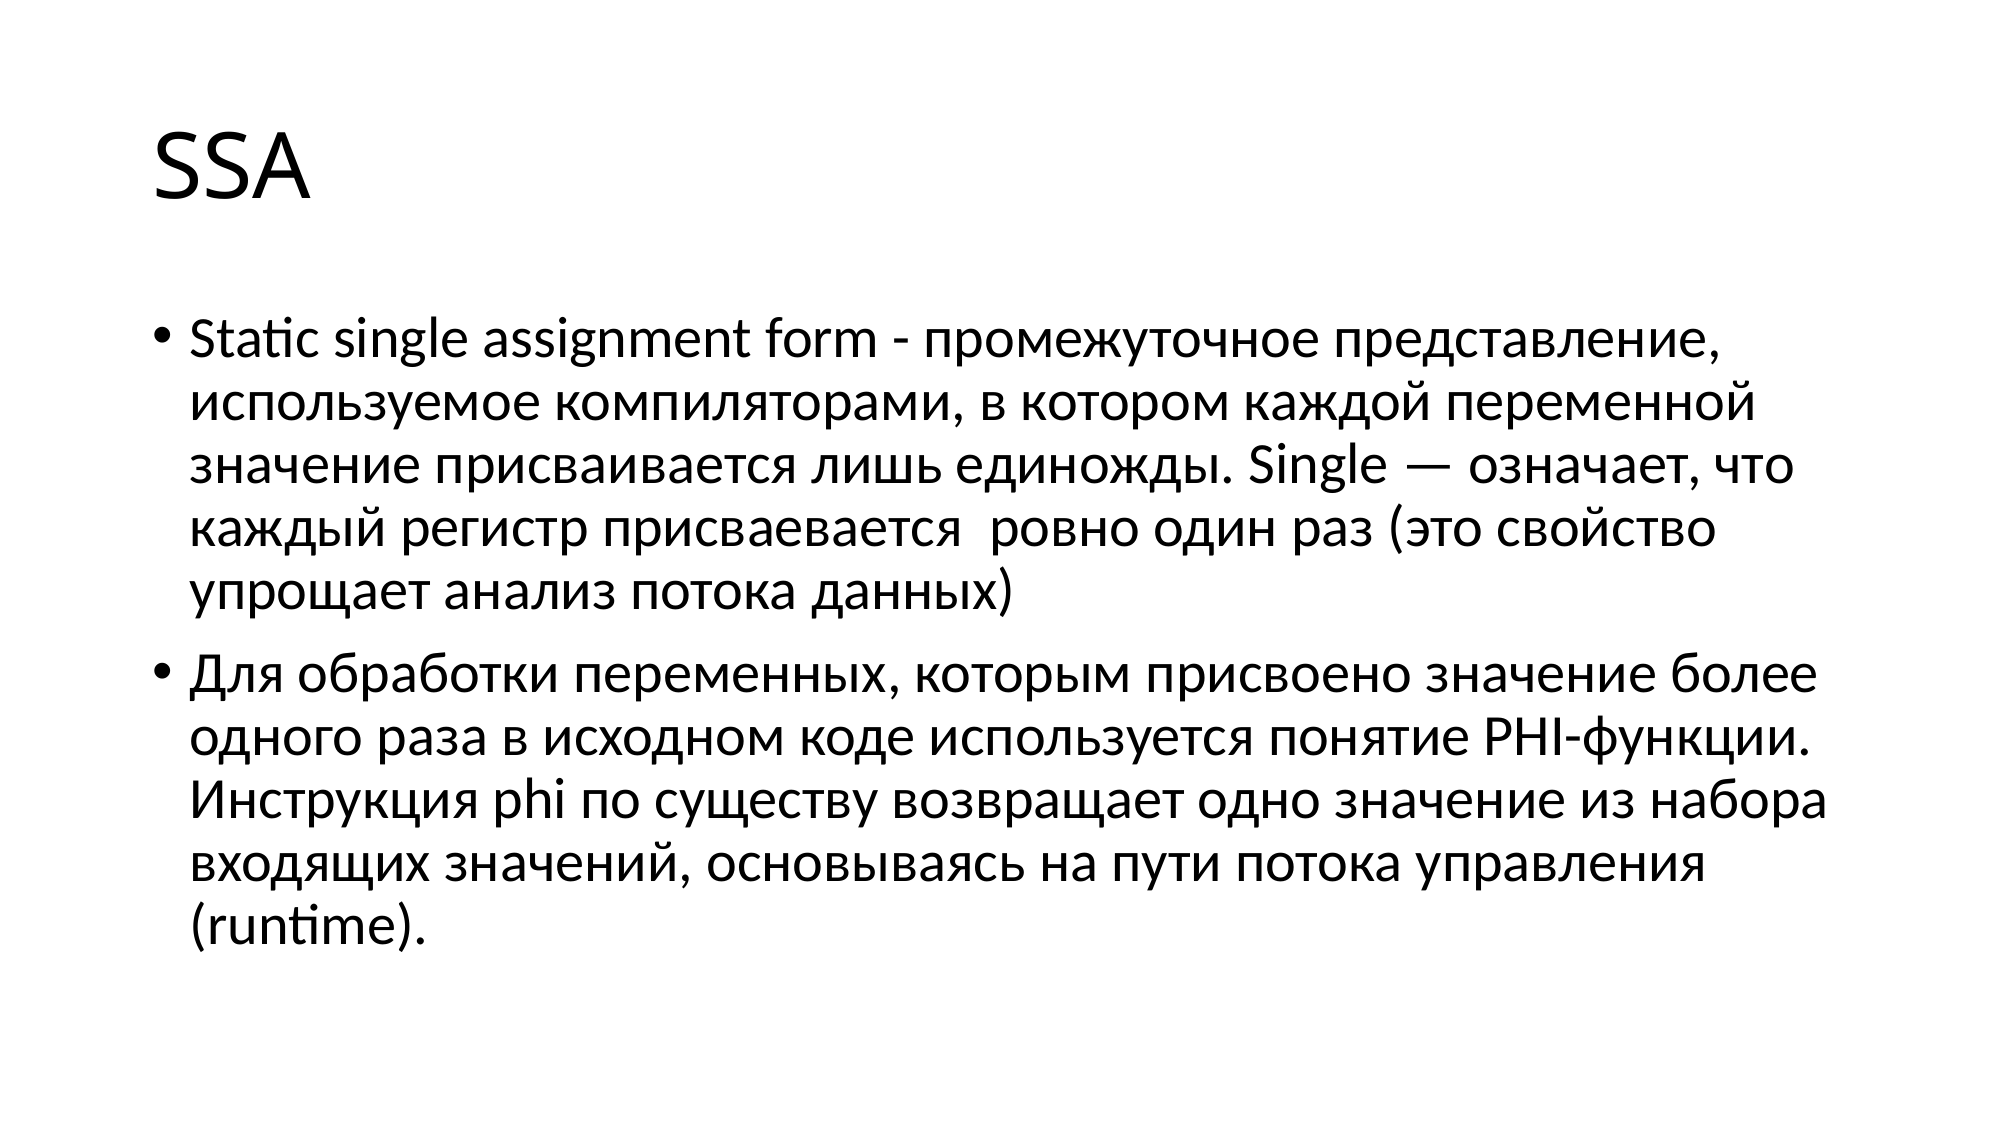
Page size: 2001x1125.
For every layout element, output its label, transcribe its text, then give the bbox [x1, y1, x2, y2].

title SSA [137, 59, 1863, 278]
list Static single assignment form - промежуточное представление, используемое компиляторами, в котором каждой переменной значение присваивается лишь единожды. Single — означает, что каждый регистр присваевается ровно один раз (это свойство упрощает анализ потока данных) Для обработки переменных, которым присвоено значение более одного раза в исходном коде используется понятие PHI-функции. Инструкция phi по существу возвращает одно значение из набора входящих значений, основываясь на пути потока управления (runtime). [137, 299, 1863, 1014]
